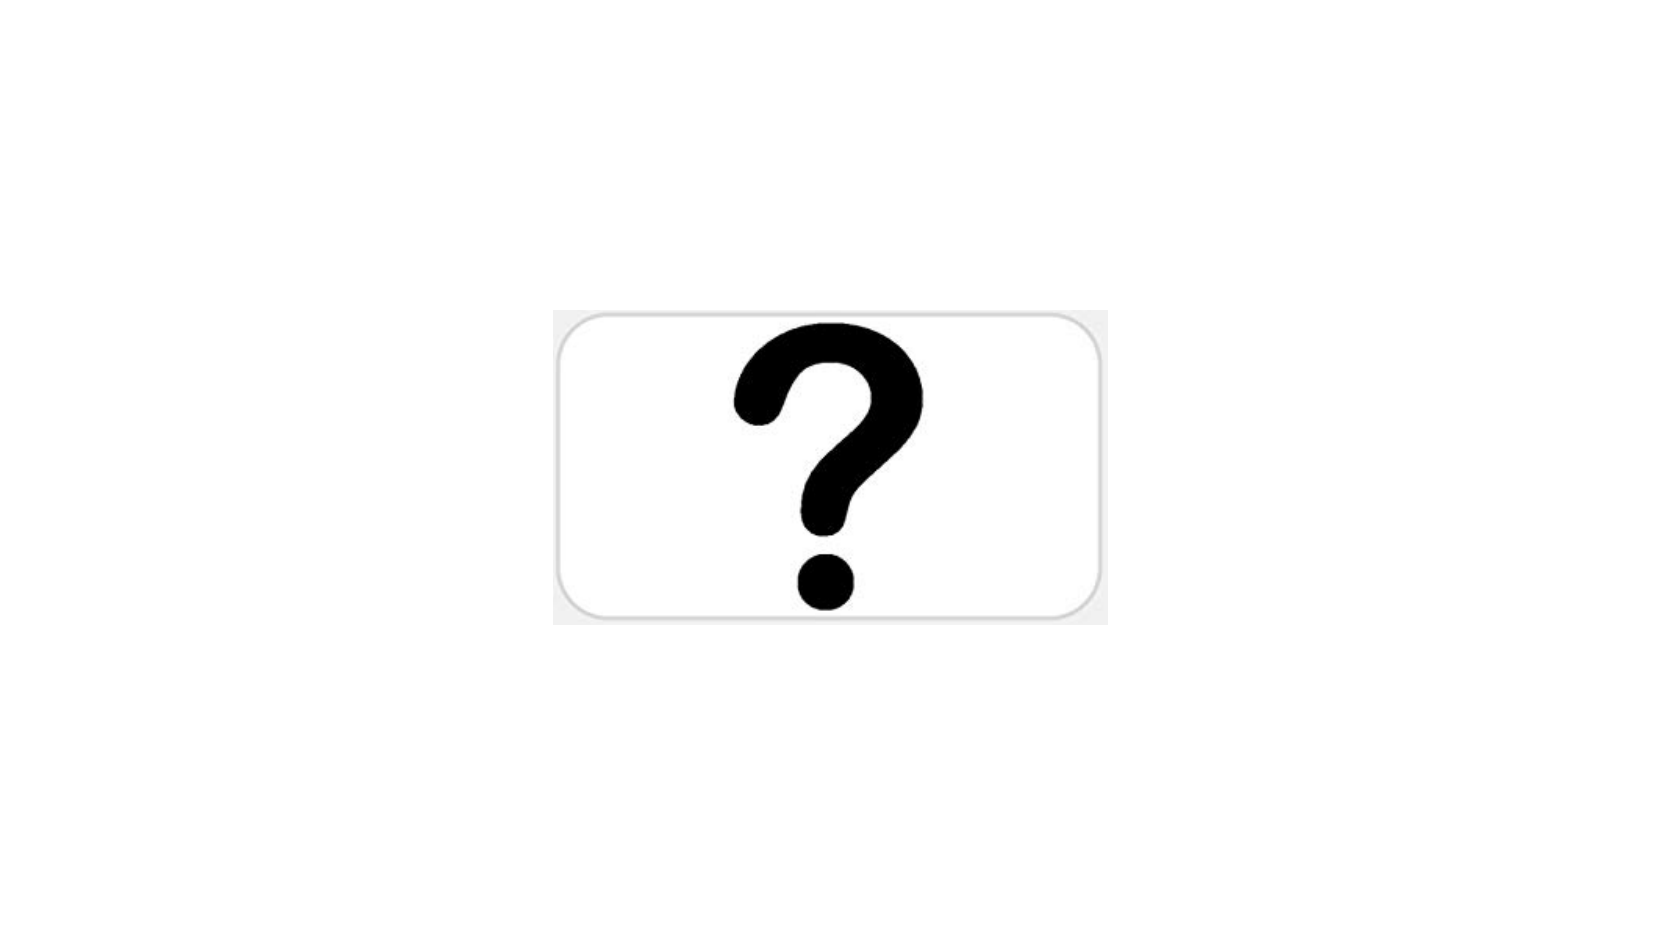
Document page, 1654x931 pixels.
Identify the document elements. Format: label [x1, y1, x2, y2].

picture [553, 310, 1108, 625]
